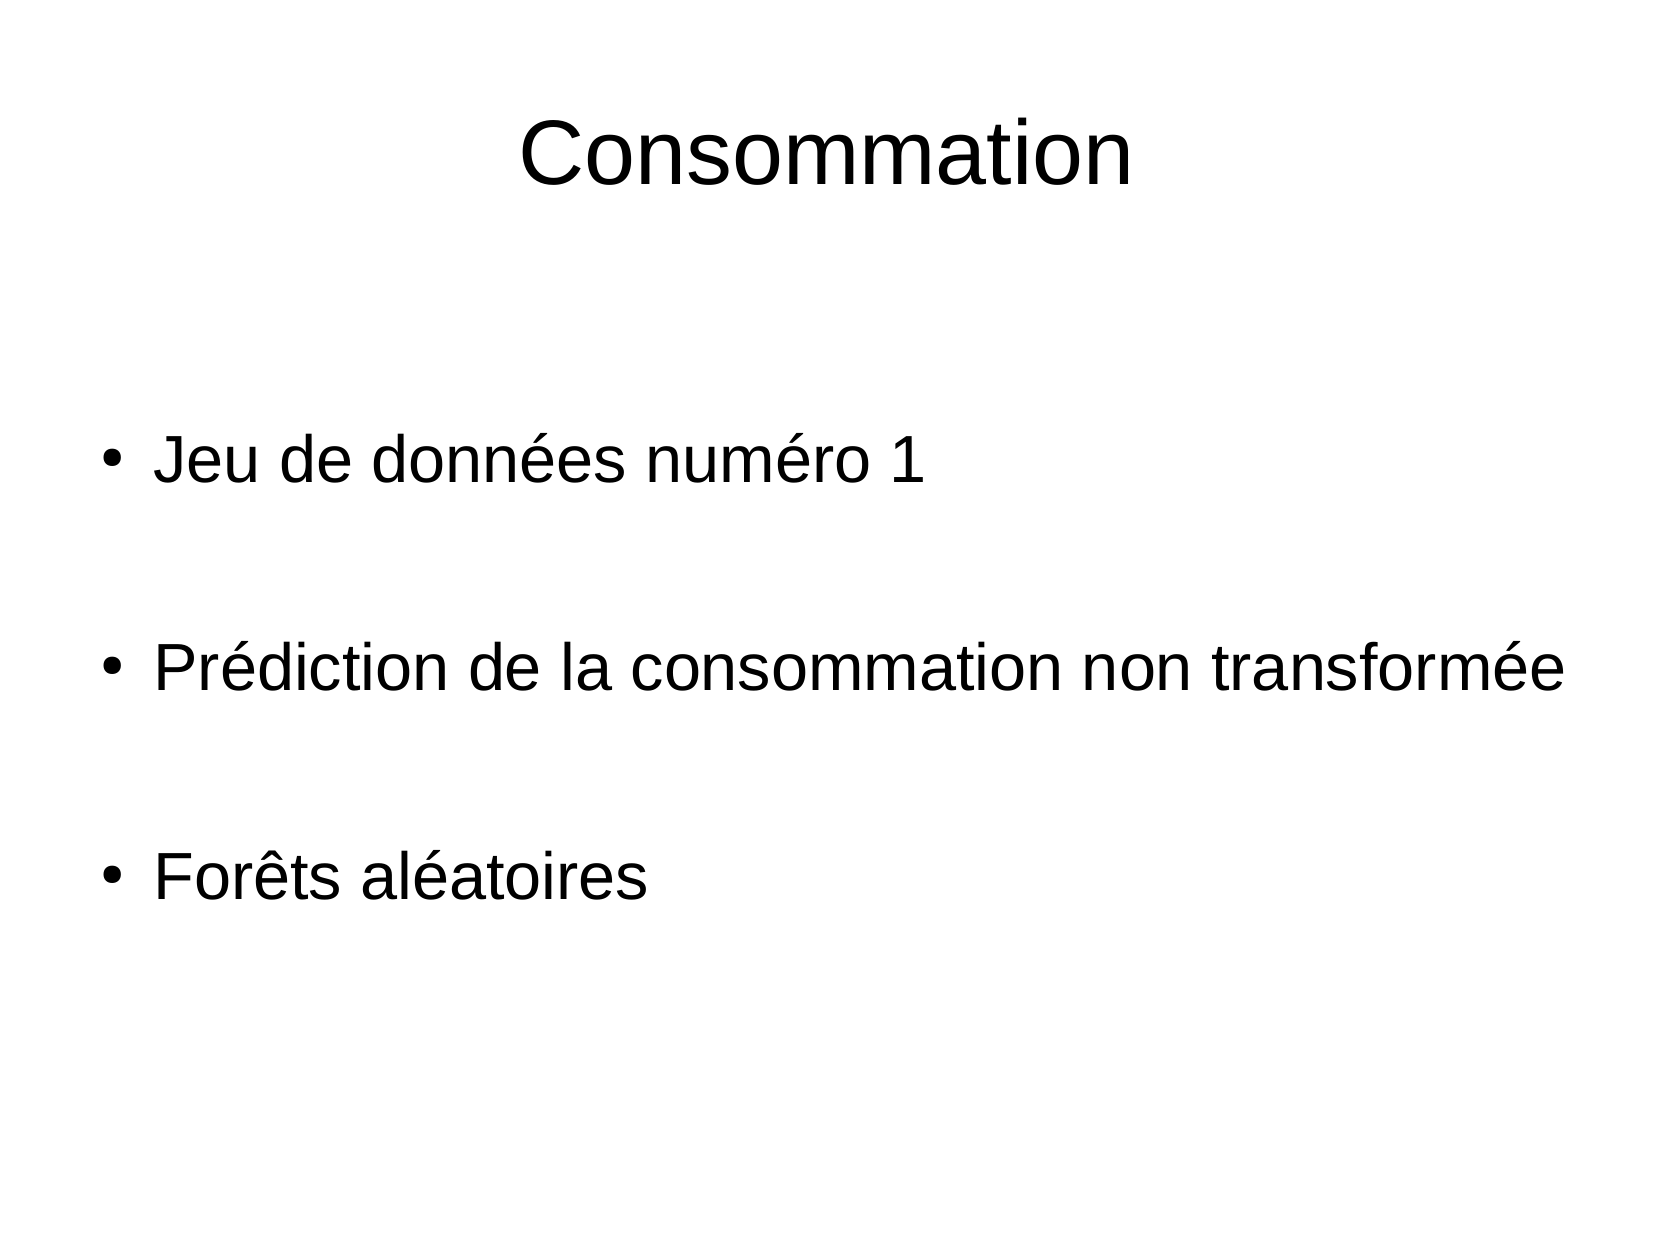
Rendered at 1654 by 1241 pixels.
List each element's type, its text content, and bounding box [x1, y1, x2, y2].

title Consommation [82, 49, 1571, 257]
list Jeu de données numéro 1 Prédiction de la consommation non transformée Forêts aléatoires [82, 421, 1571, 1241]
